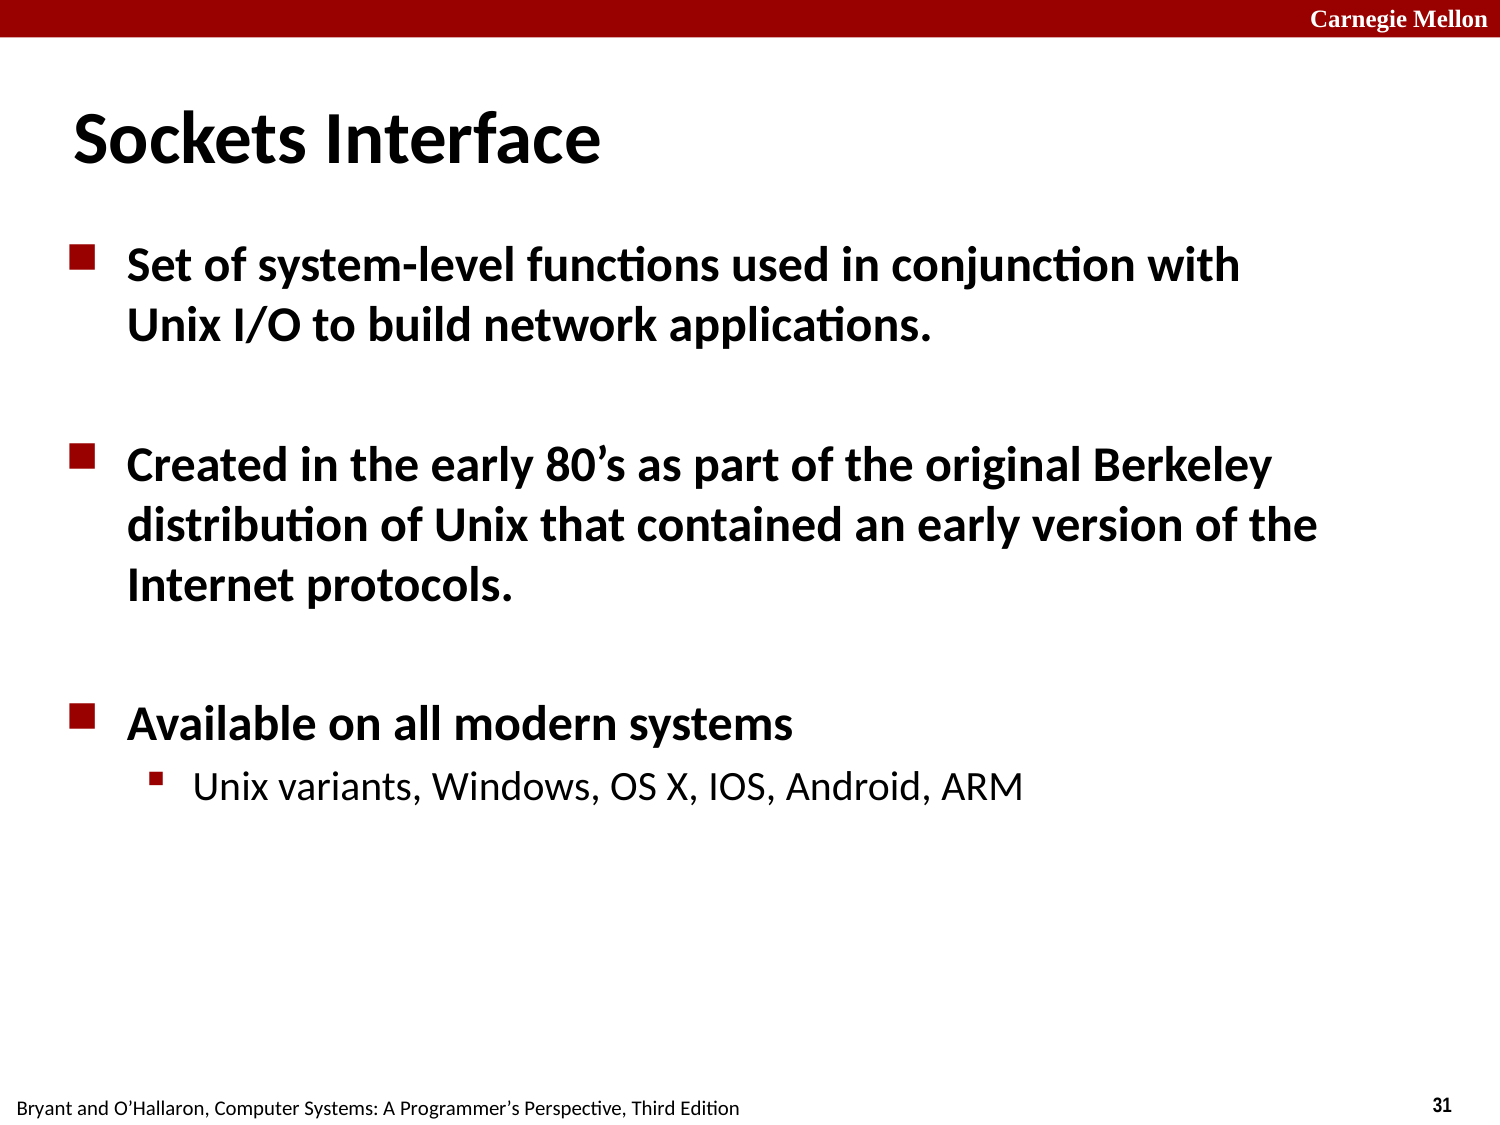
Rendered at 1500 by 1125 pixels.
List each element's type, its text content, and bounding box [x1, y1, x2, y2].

title Sockets Interface [58, 71, 1304, 197]
list Set of system-level functions used in conjunction with Unix I/O to build network applications. Created in the early 80’s as part of the original Berkeley distribution of Unix that contained an early version of the Internet protocols. Available on all modern systems Unix variants, Windows, OS X, IOS, Android, ARM [55, 223, 1351, 1040]
